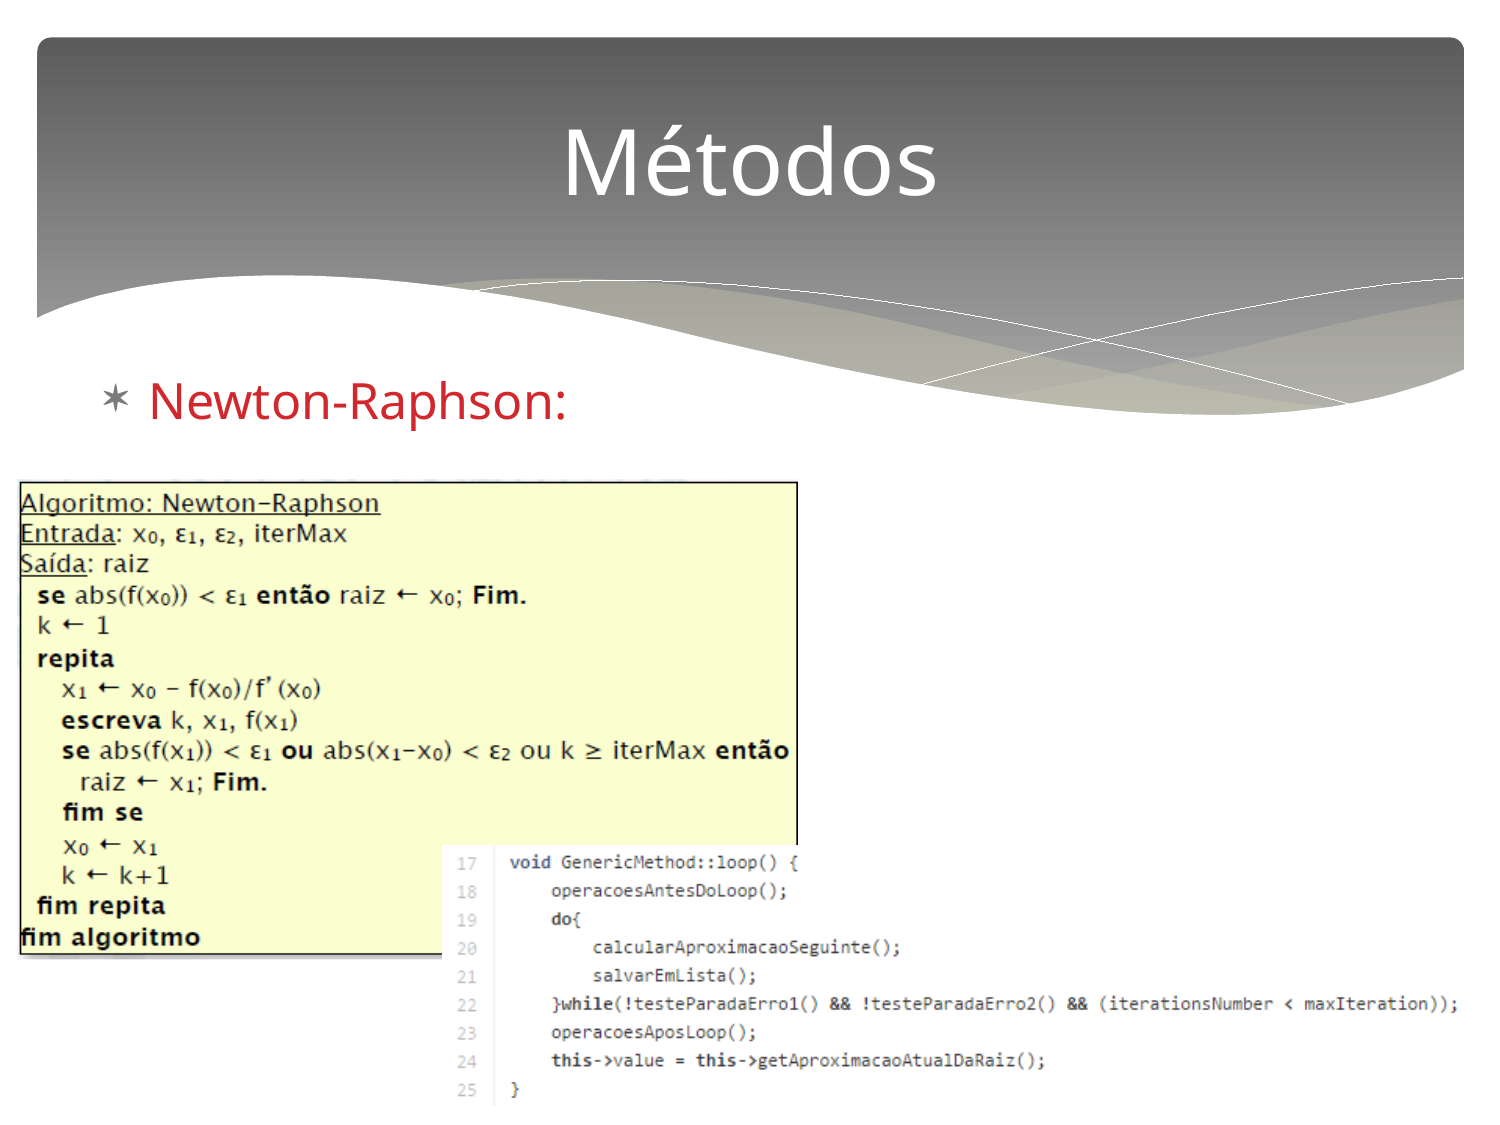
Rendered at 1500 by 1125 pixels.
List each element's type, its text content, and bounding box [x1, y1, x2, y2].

title Métodos [75, 55, 1425, 261]
picture [17, 479, 1465, 1106]
text_box Newton-Raphson: [88, 361, 691, 468]
